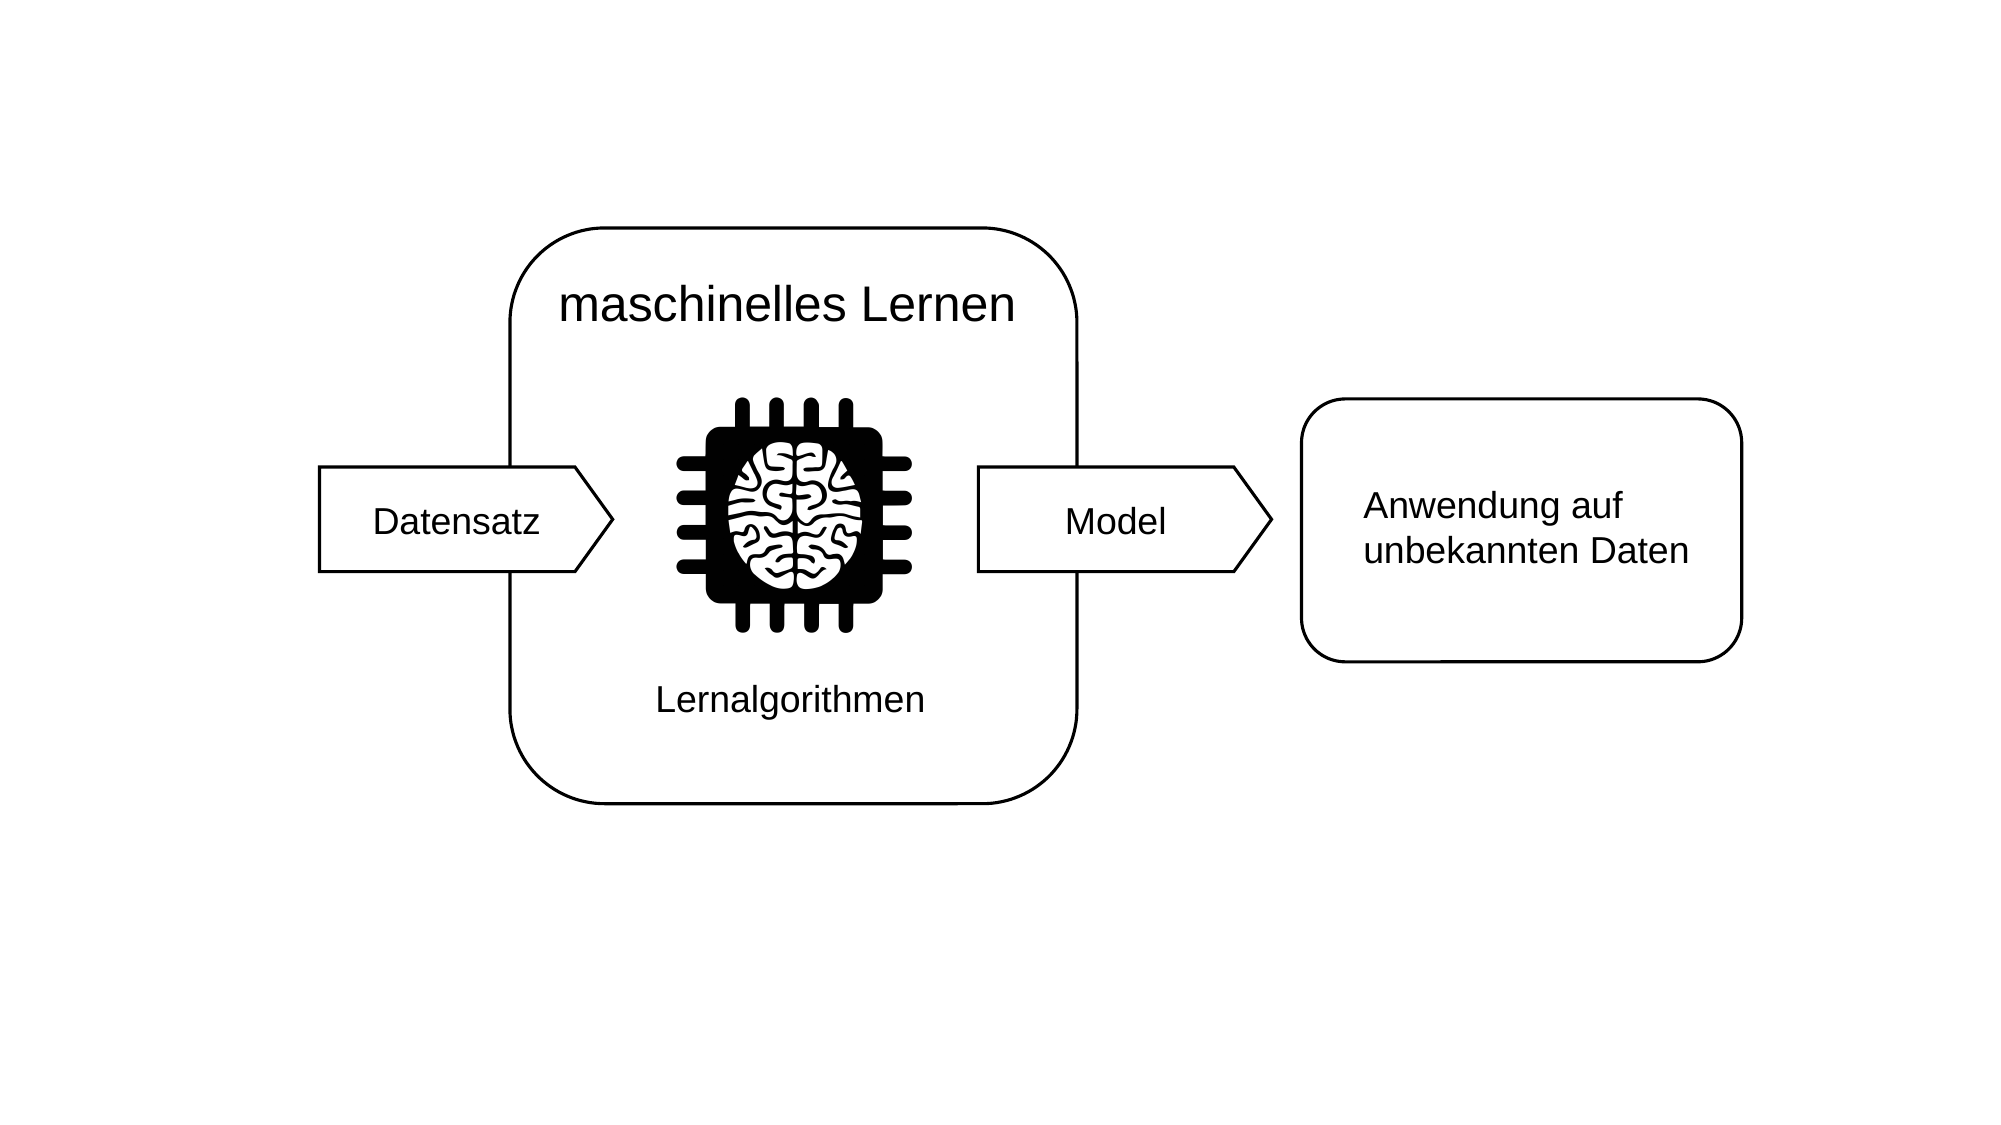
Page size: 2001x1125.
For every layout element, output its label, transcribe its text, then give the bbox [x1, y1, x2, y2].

text_box maschinelles Lernen [543, 263, 1044, 340]
text_box Model [978, 467, 1272, 572]
picture [676, 397, 912, 633]
text_box Datensatz [319, 467, 613, 572]
text_box Anwendung auf unbekannten Daten [1348, 473, 1742, 580]
text_box Lernalgorithmen [640, 667, 947, 728]
